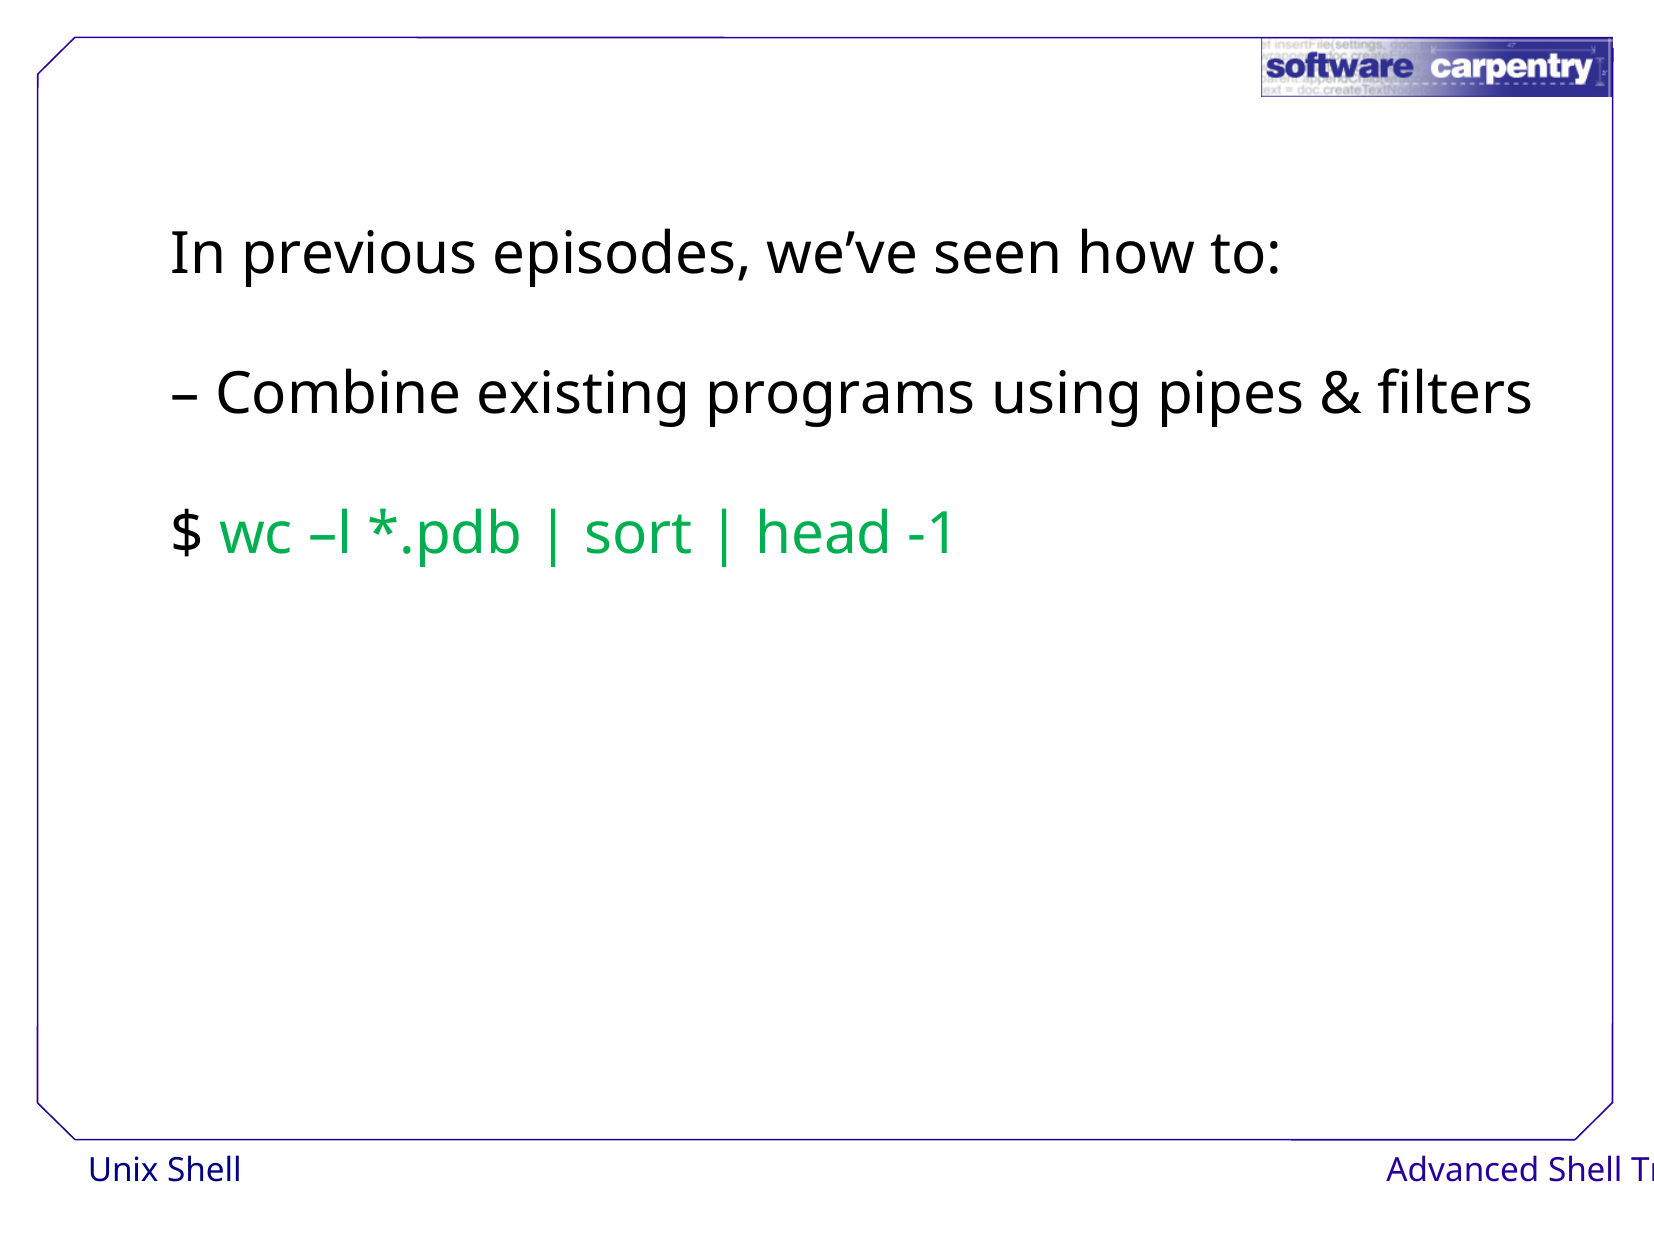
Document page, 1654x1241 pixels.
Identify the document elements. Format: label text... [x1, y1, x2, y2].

text_box In previous episodes, we’ve seen how to: – Combine existing programs using pipes & filters $ wc –l *.pdb | sort | head -1 [155, 207, 1574, 574]
picture [1261, 39, 1613, 97]
